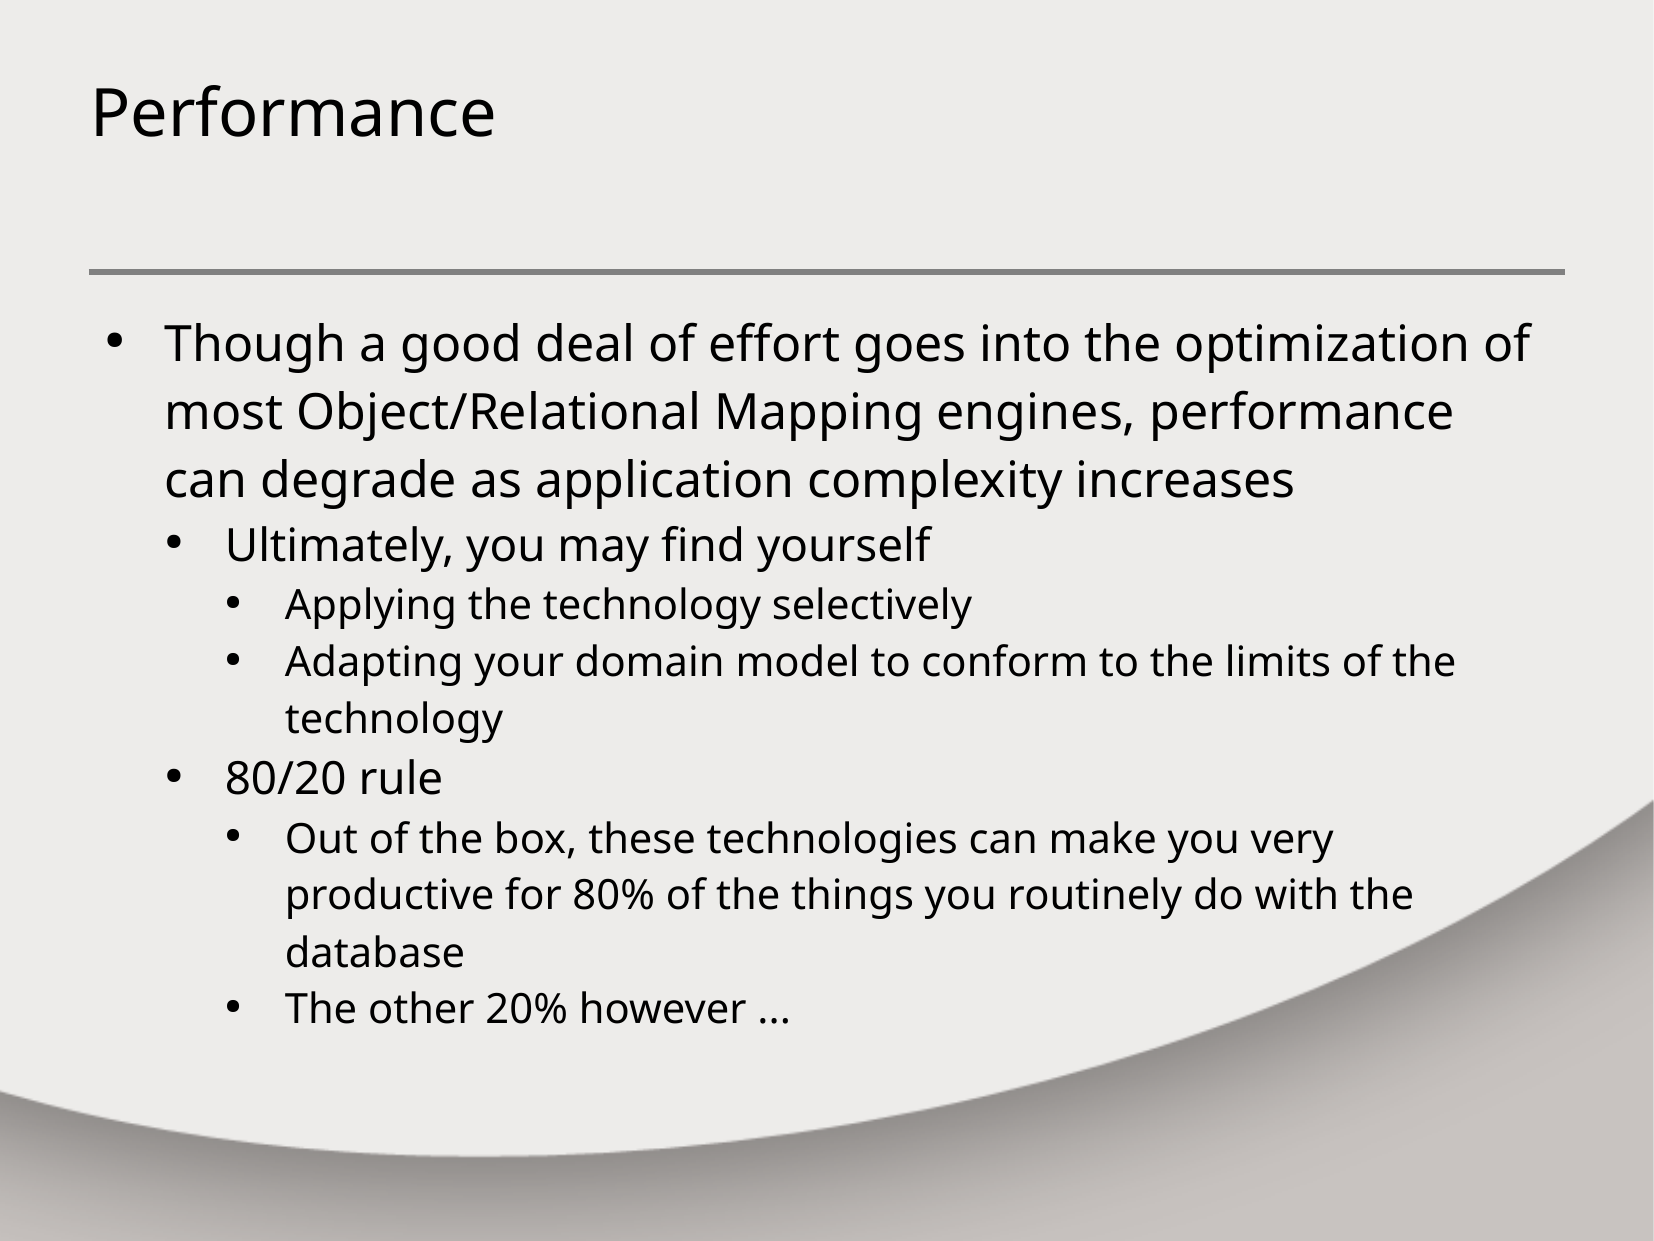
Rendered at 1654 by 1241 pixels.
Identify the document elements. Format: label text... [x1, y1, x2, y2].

text_box Though a good deal of effort goes into the optimization of most Object/Relational Mapping engines, performance can degrade as application complexity increases Ultimately, you may find yourself Applying the technology selectively Adapting your domain model to conform to the limits of the technology 80/20 rule Out of the box, these technologies can make you very productive for 80% of the things you routinely do with the database The other 20% however ... [90, 300, 1567, 1157]
title Performance [90, 75, 1565, 238]
picture [0, 0, 1654, 1241]
